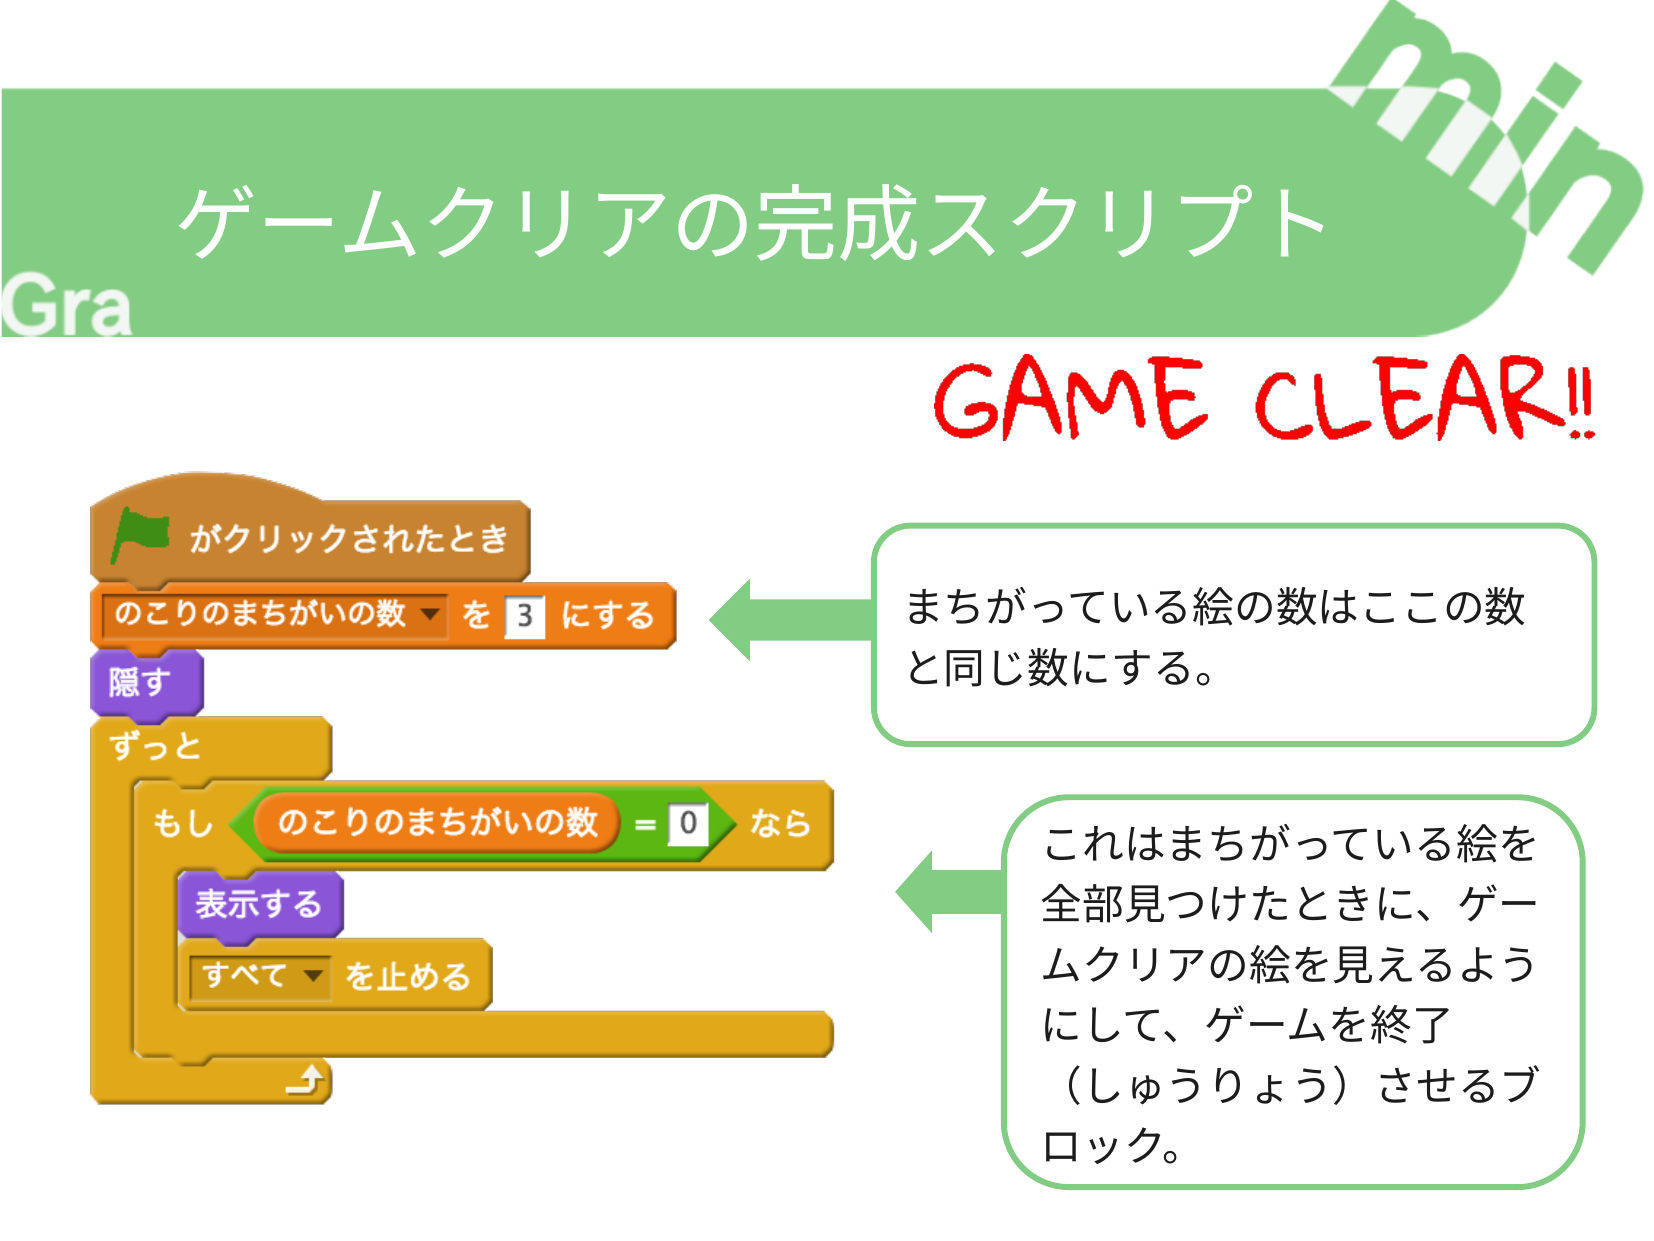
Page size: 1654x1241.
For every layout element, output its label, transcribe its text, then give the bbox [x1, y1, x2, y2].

text_box これはまちがっている絵を全部見つけたときに、ゲームクリアの絵を見えるようにして、ゲームを終了（しゅうりょう）させるブロック。 [1003, 797, 1583, 1188]
picture [1, 0, 1654, 337]
text_box まちがっている絵の数はここの数と同じ数にする。 [875, 525, 1595, 745]
picture [73, 460, 875, 1125]
picture [934, 354, 1595, 441]
text_box [895, 850, 1004, 934]
title ゲームクリアの完成スクリプト [11, 147, 1501, 290]
